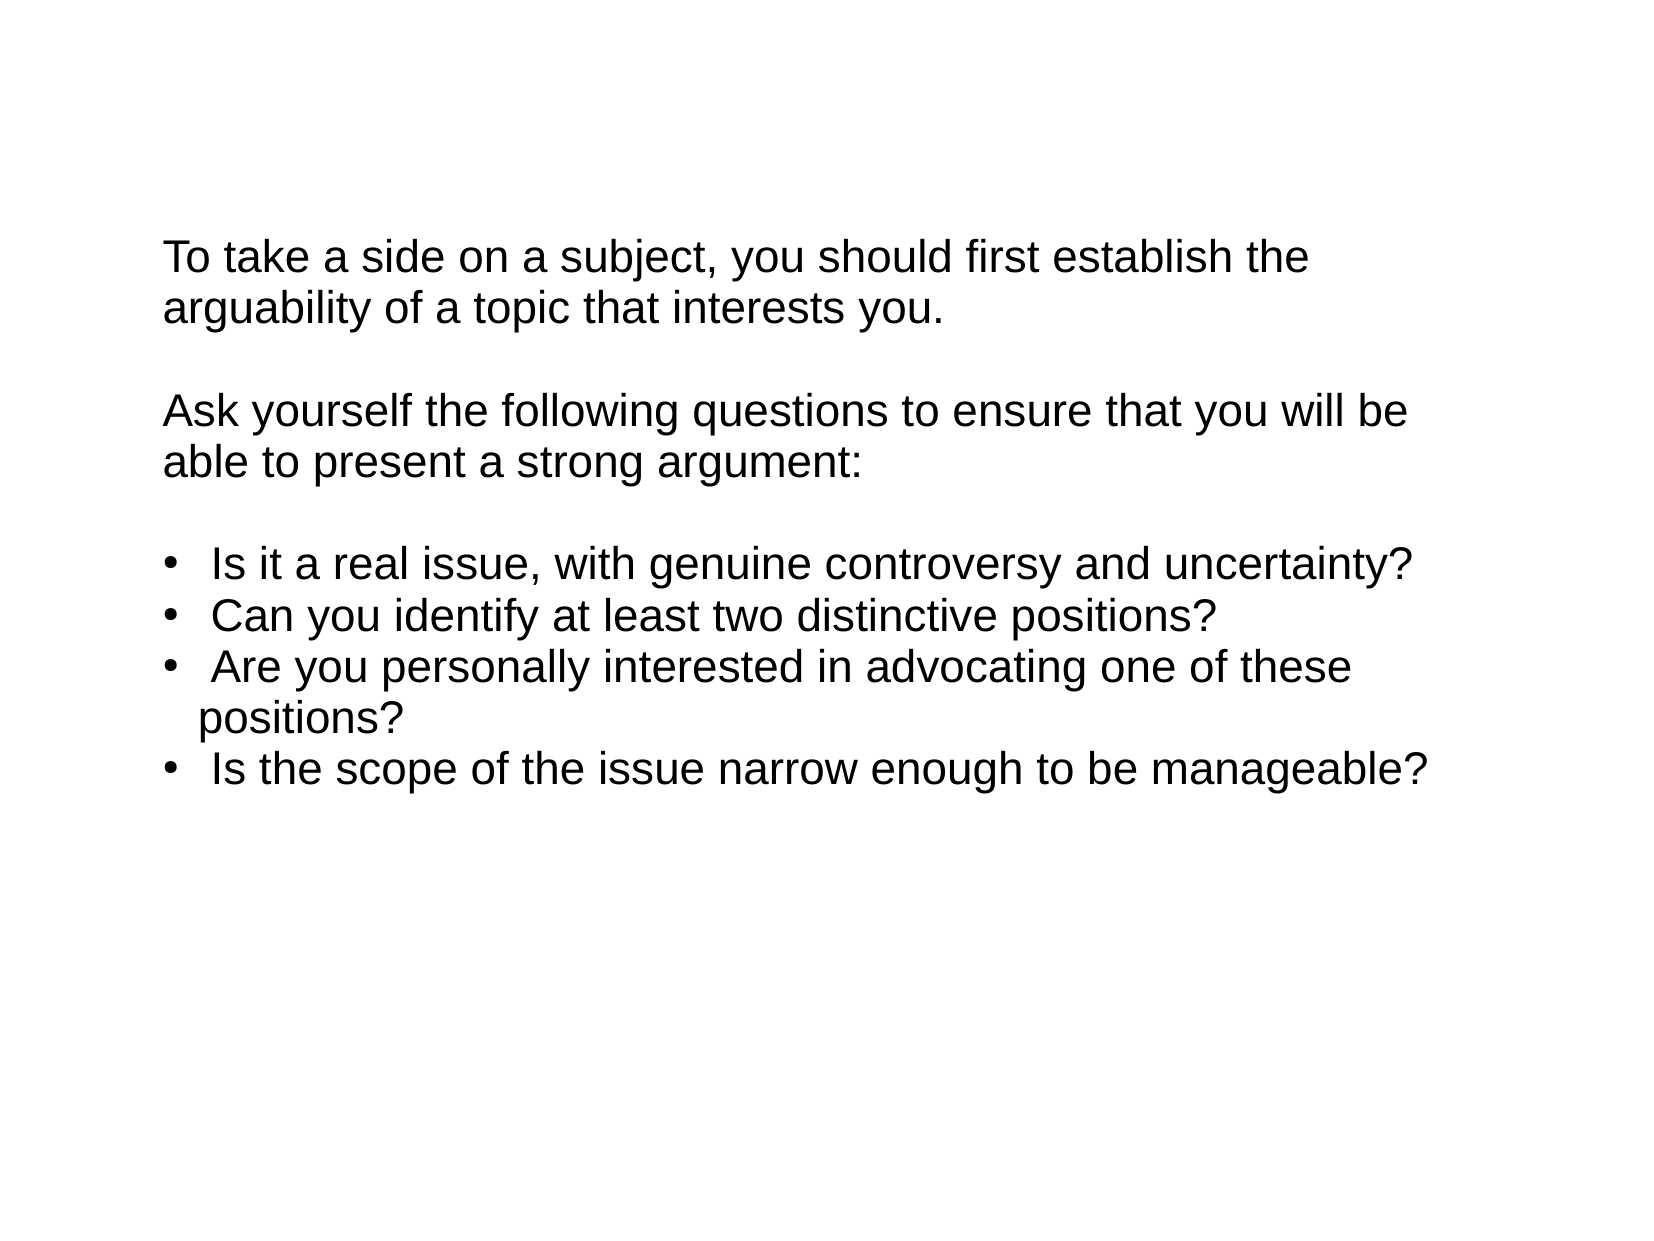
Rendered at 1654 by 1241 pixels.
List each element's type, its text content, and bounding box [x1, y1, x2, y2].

text_box To take a side on a subject, you should first establish the arguability of a topic that interests you. Ask yourself the following questions to ensure that you will be able to present a strong argument: Is it a real issue, with genuine controversy and uncertainty? Can you identify at least two distinctive positions? Are you personally interested in advocating one of these positions? Is the scope of the issue narrow enough to be manageable? [147, 223, 1506, 802]
